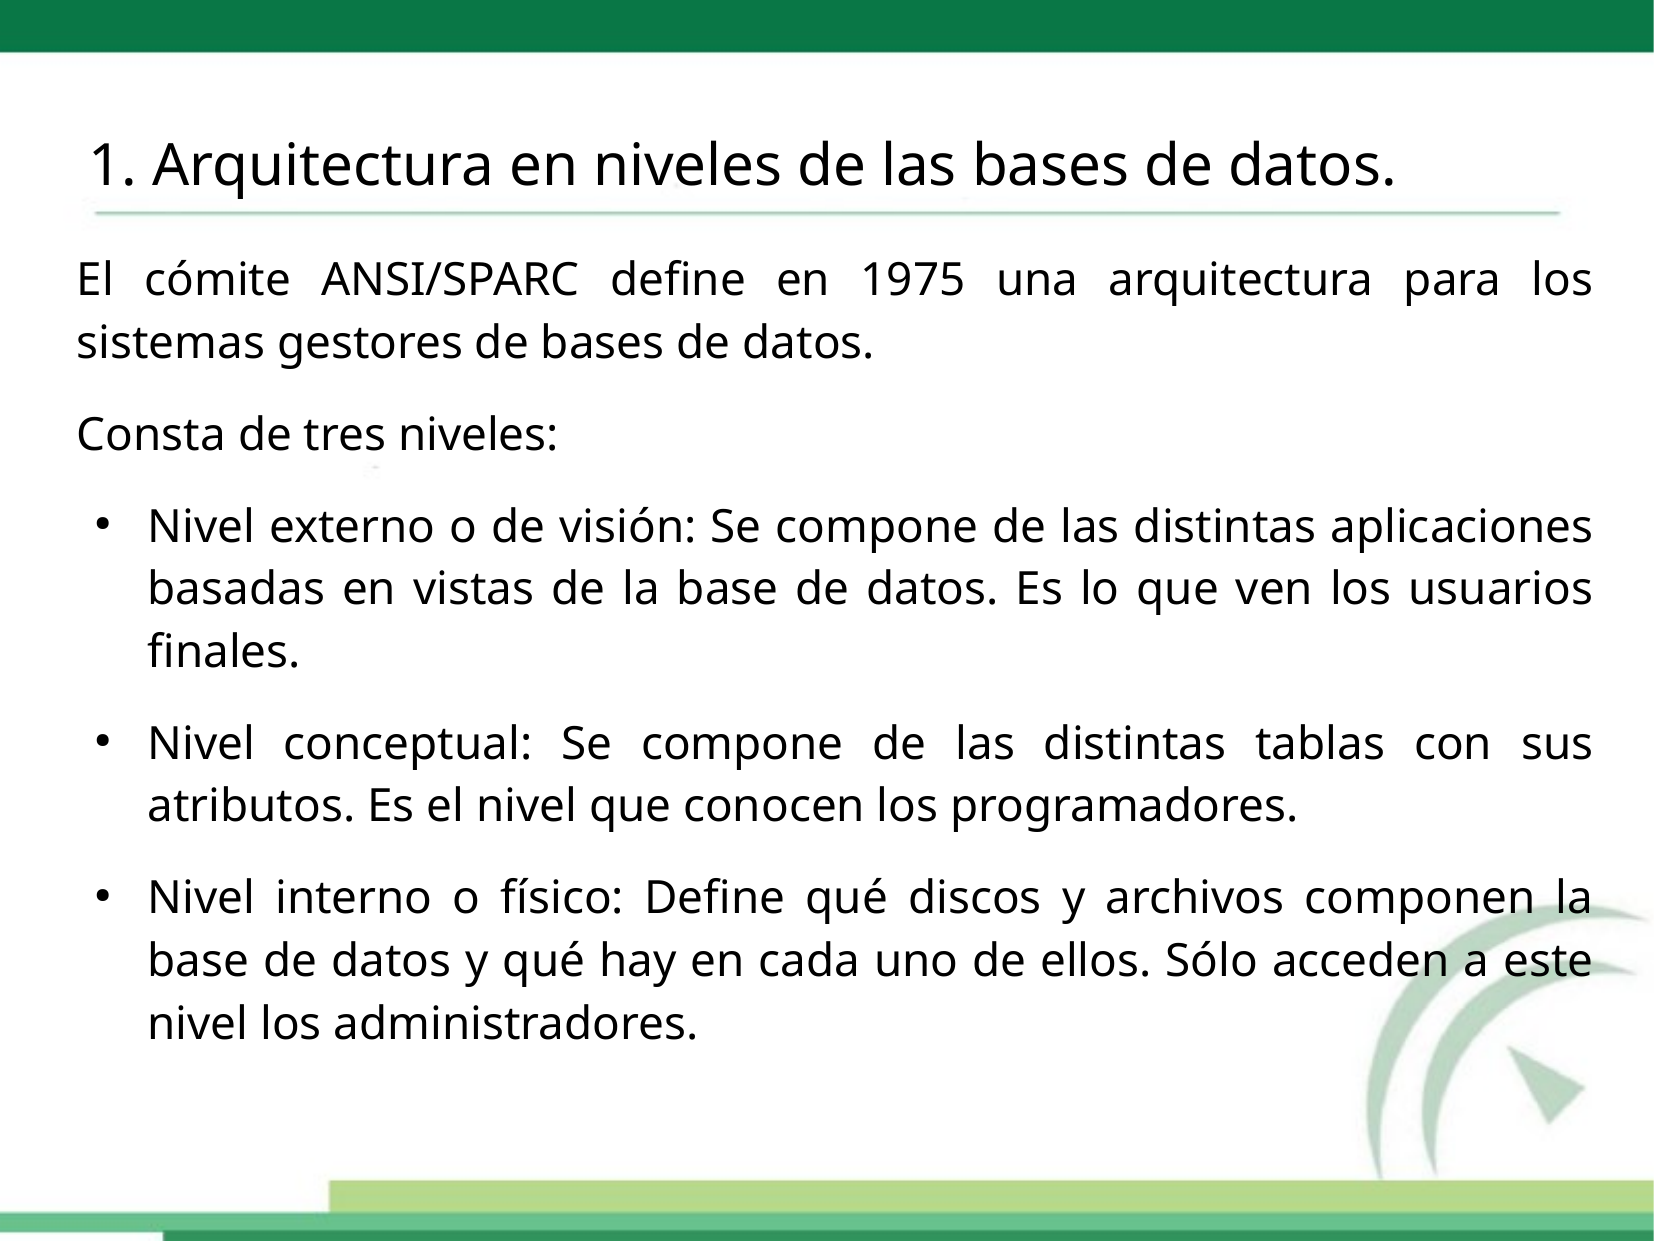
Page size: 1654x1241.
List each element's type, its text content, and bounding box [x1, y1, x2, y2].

list El cómite ANSI/SPARC define en 1975 una arquitectura para los sistemas gestores de bases de datos. Consta de tres niveles: Nivel externo o de visión: Se compone de las distintas aplicaciones basadas en vistas de la base de datos. Es lo que ven los usuarios finales. Nivel conceptual: Se compone de las distintas tablas con sus atributos. Es el nivel que conocen los programadores. Nivel interno o físico: Define qué discos y archivos componen la base de datos y qué hay en cada uno de ellos. Sólo acceden a este nivel los administradores. [76, 246, 1595, 1195]
title 1. Arquitectura en niveles de las bases de datos. [88, 58, 1577, 246]
picture [0, 0, 1654, 1241]
